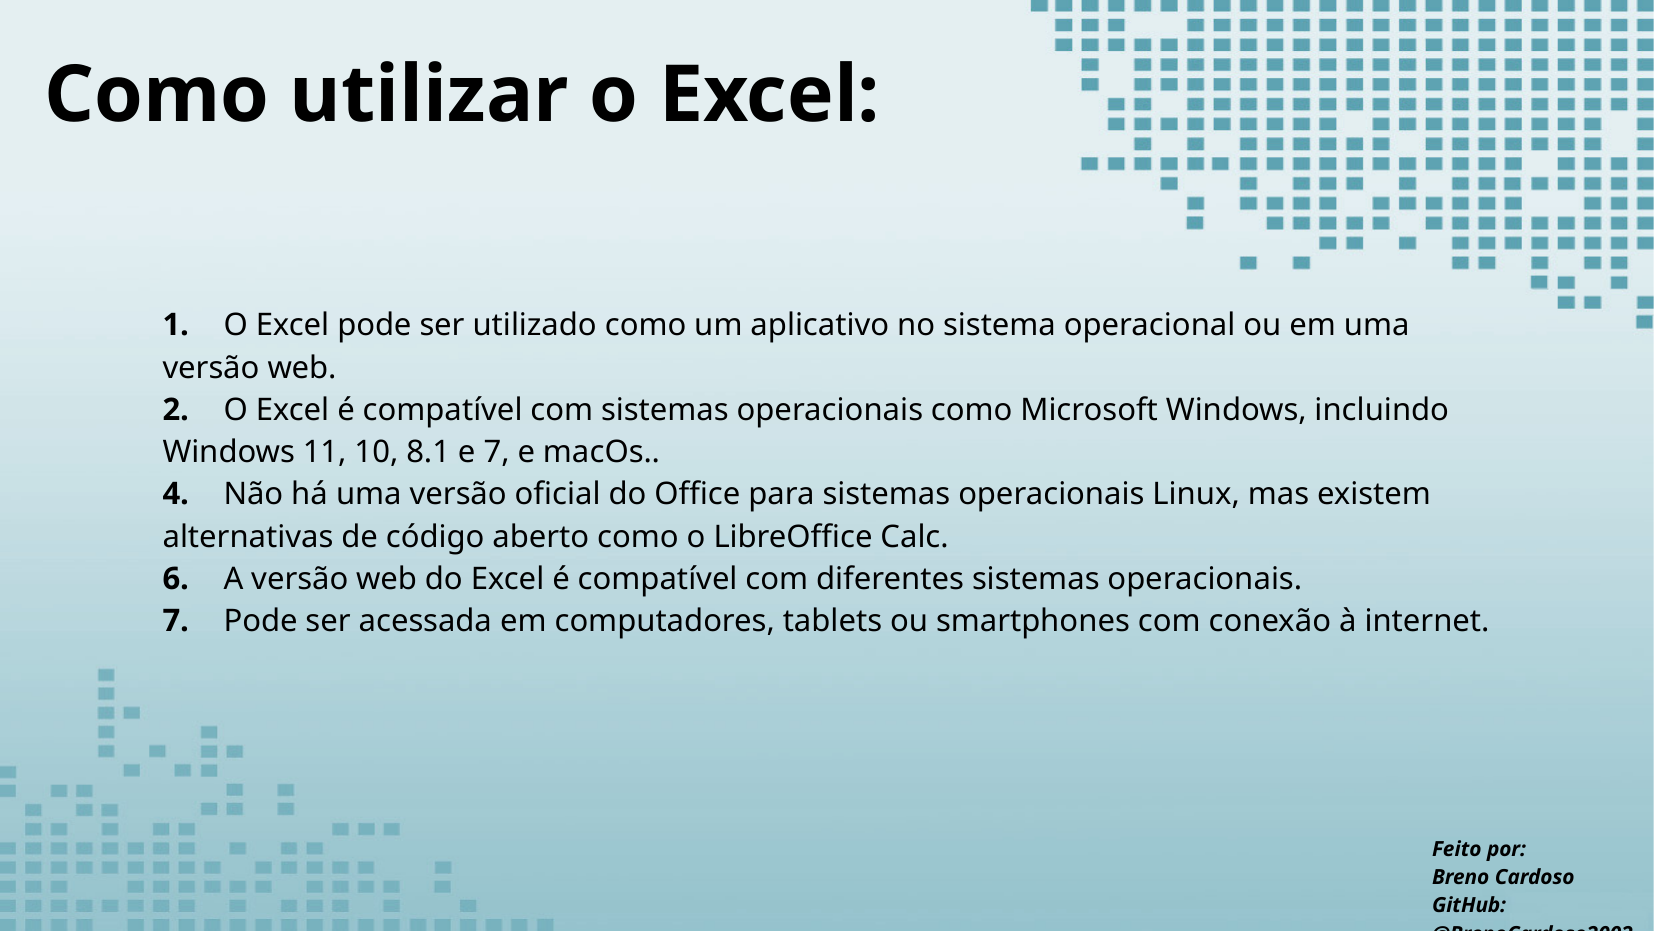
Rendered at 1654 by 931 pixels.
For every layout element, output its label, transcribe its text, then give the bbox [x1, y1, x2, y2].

picture [0, 0, 1654, 931]
text_box Feito por: Breno Cardoso GitHub: @BrenoCardoso2002 [1417, 826, 1654, 931]
text_box Como utilizar o Excel: [29, 29, 916, 178]
text_box 1. O Excel pode ser utilizado como um aplicativo no sistema operacional ou em uma versão web. 2. O Excel é compatível com sistemas operacionais como Microsoft Windows, incluindo Windows 11, 10, 8.1 e 7, e macOs.. 4. Não há uma versão oficial do Office para sistemas operacionais Linux, mas existem alternativas de código aberto como o LibreOffice Calc. 6. A versão web do Excel é compatível com diferentes sistemas operacionais. 7. Pode ser acessada em computadores, tablets ou smartphones com conexão à internet. [147, 295, 1506, 680]
